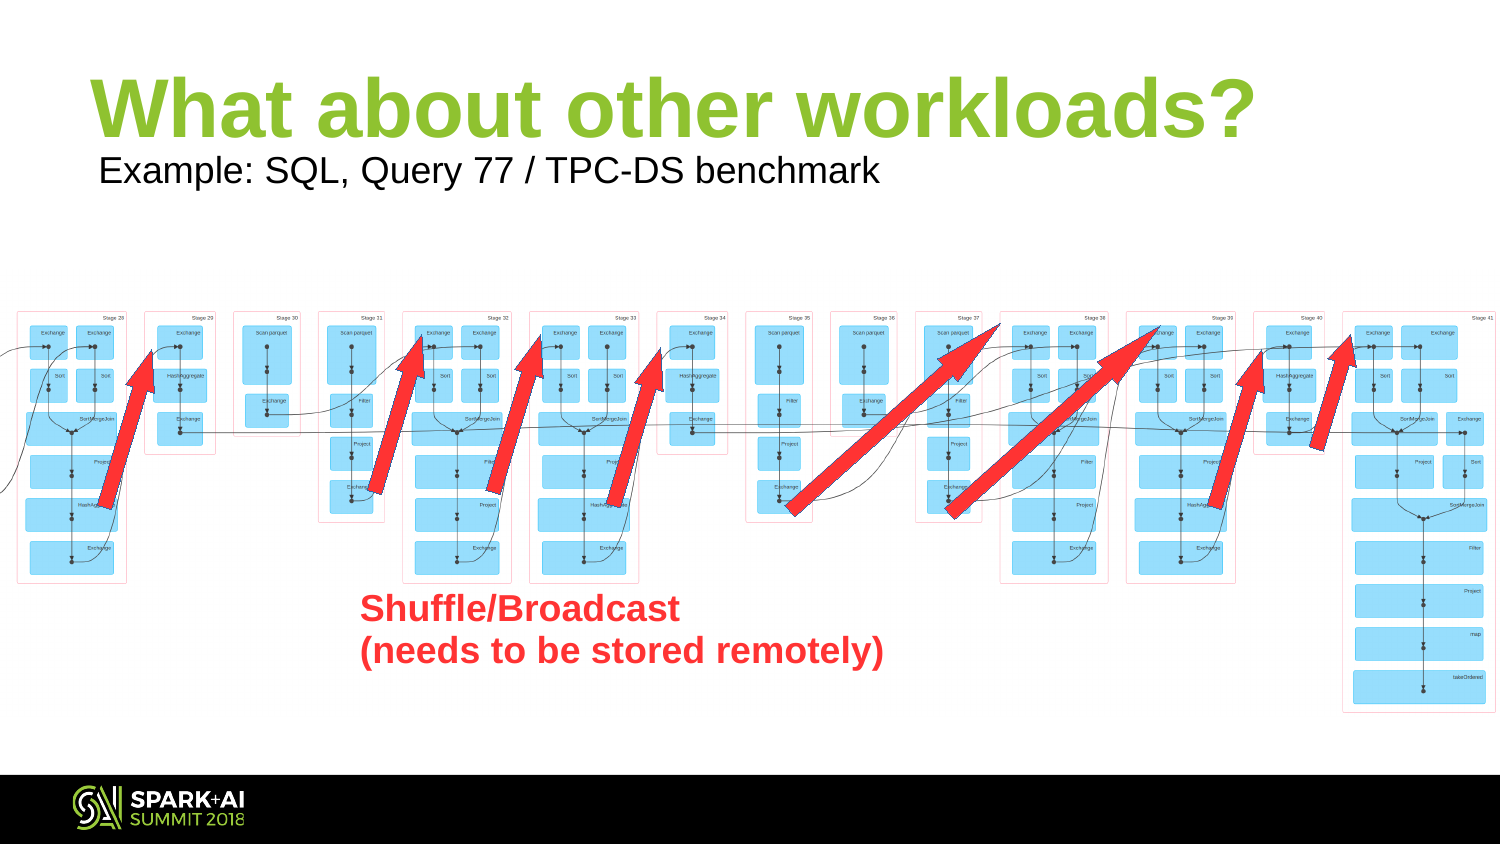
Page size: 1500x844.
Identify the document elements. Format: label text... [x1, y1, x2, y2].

text_box [1207, 349, 1265, 510]
text_box [605, 347, 664, 508]
text_box [1309, 334, 1357, 452]
text_box [367, 334, 425, 495]
text_box Shuffle/Broadcast (needs to be stored remotely) [345, 580, 900, 679]
picture [0, 269, 1500, 717]
text_box [784, 323, 1001, 517]
text_box Example: SQL, Query 77 / TPC-DS benchmark [83, 142, 896, 200]
text_box [485, 334, 544, 495]
text_box [97, 349, 155, 510]
title What about other workloads? [75, 33, 1426, 175]
text_box [944, 325, 1161, 520]
